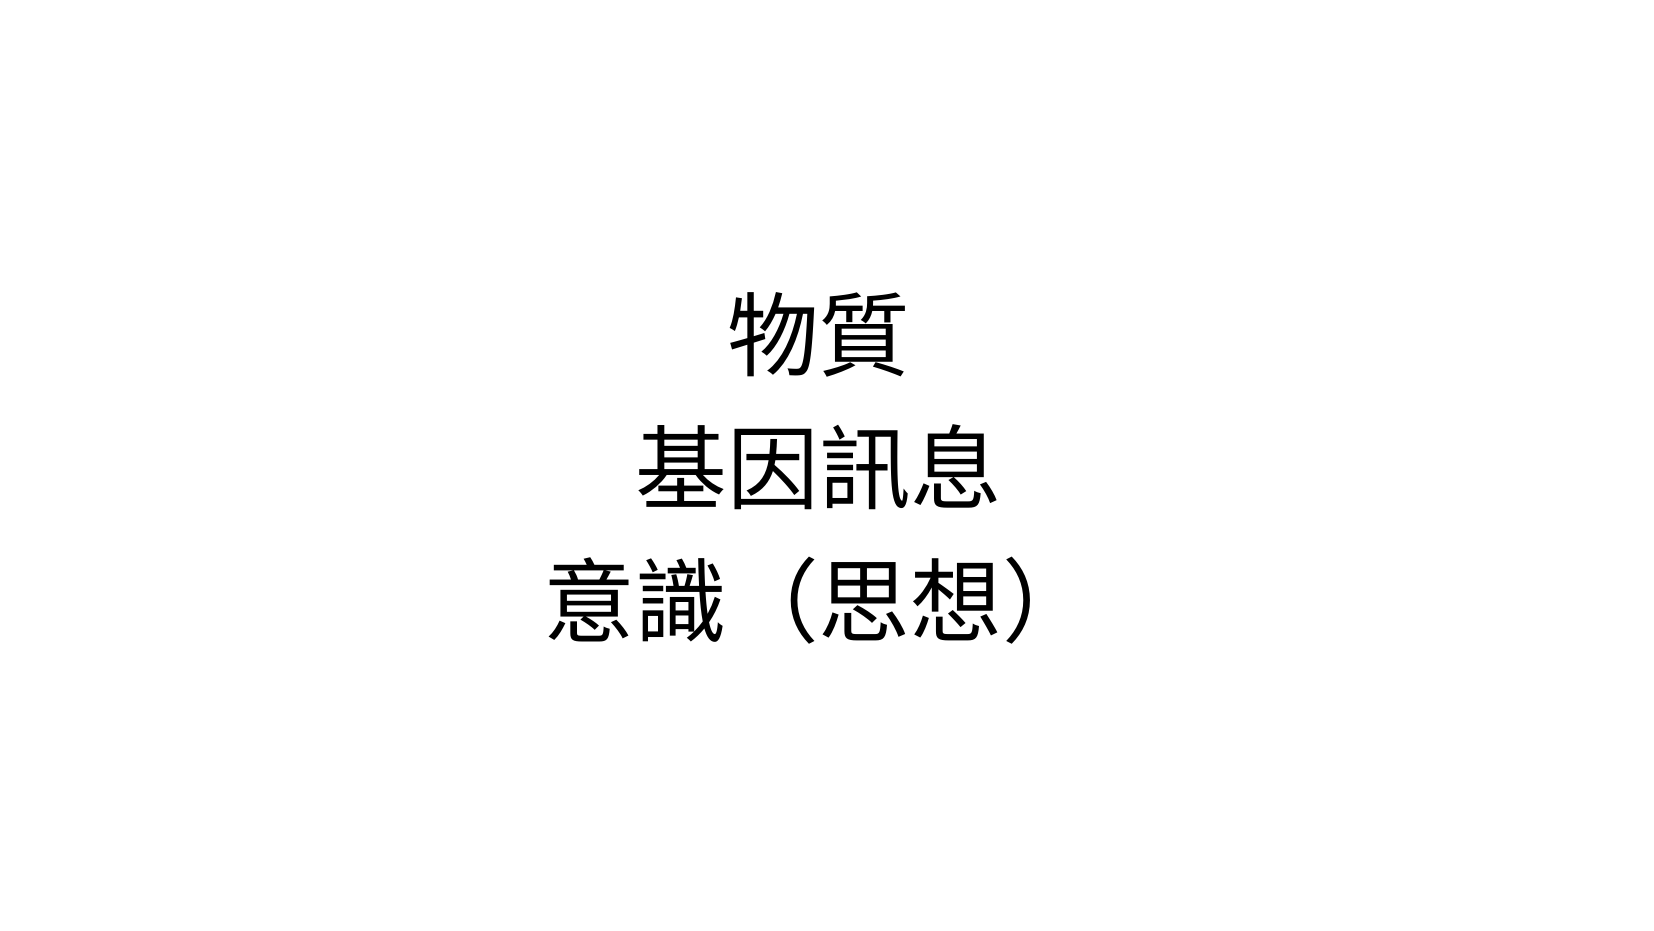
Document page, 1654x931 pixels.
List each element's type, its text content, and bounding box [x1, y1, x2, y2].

title 物質 基因訊息 意識（思想） [75, 280, 1564, 644]
